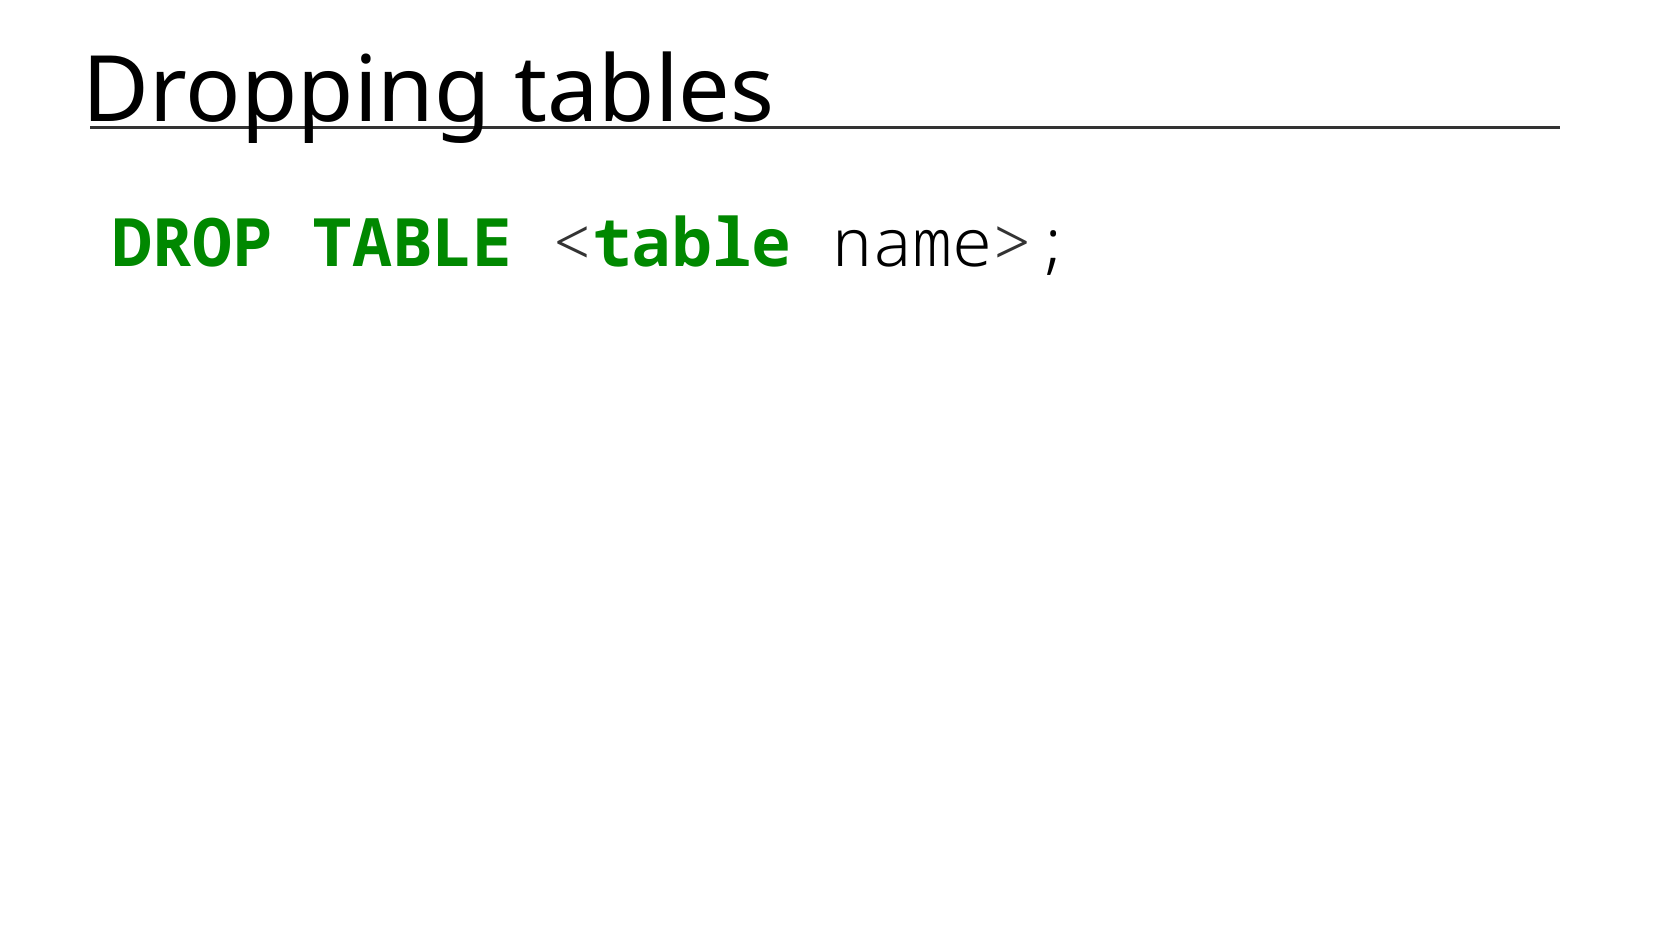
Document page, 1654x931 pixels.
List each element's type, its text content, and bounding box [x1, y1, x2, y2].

title Dropping tables [82, 32, 1571, 140]
list DROP TABLE <table name>; [82, 195, 1571, 811]
